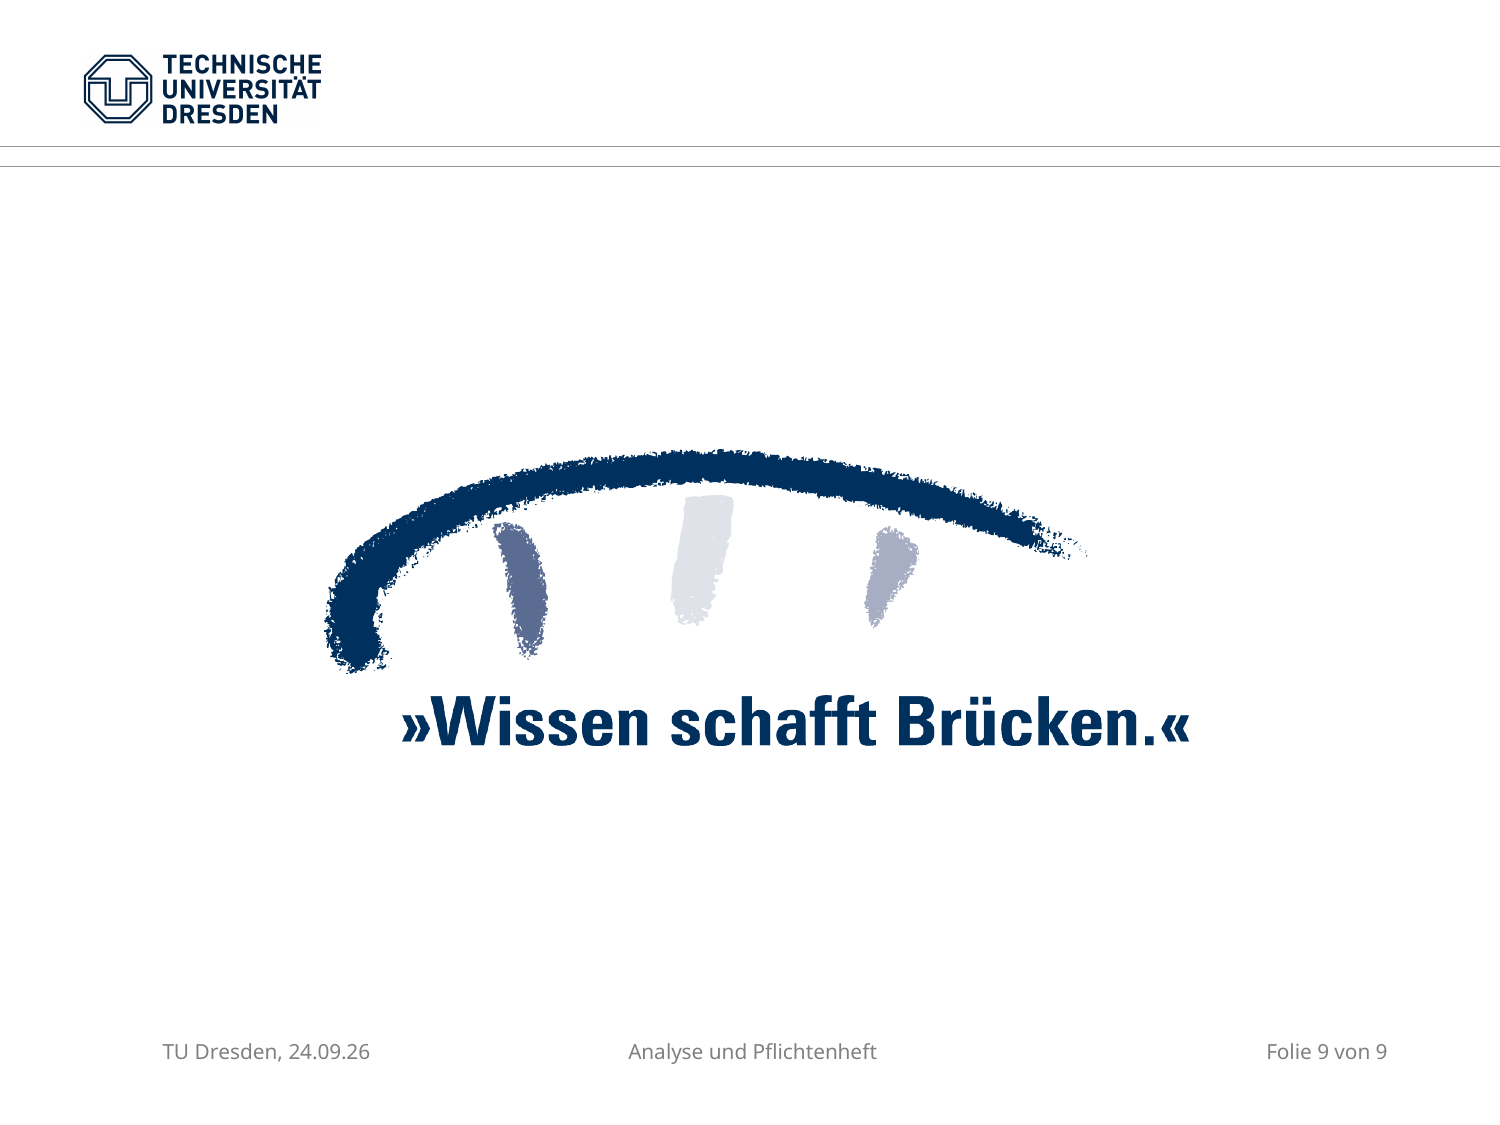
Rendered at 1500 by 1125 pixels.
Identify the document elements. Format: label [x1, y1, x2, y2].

picture [83, 54, 321, 124]
picture [324, 449, 1189, 746]
